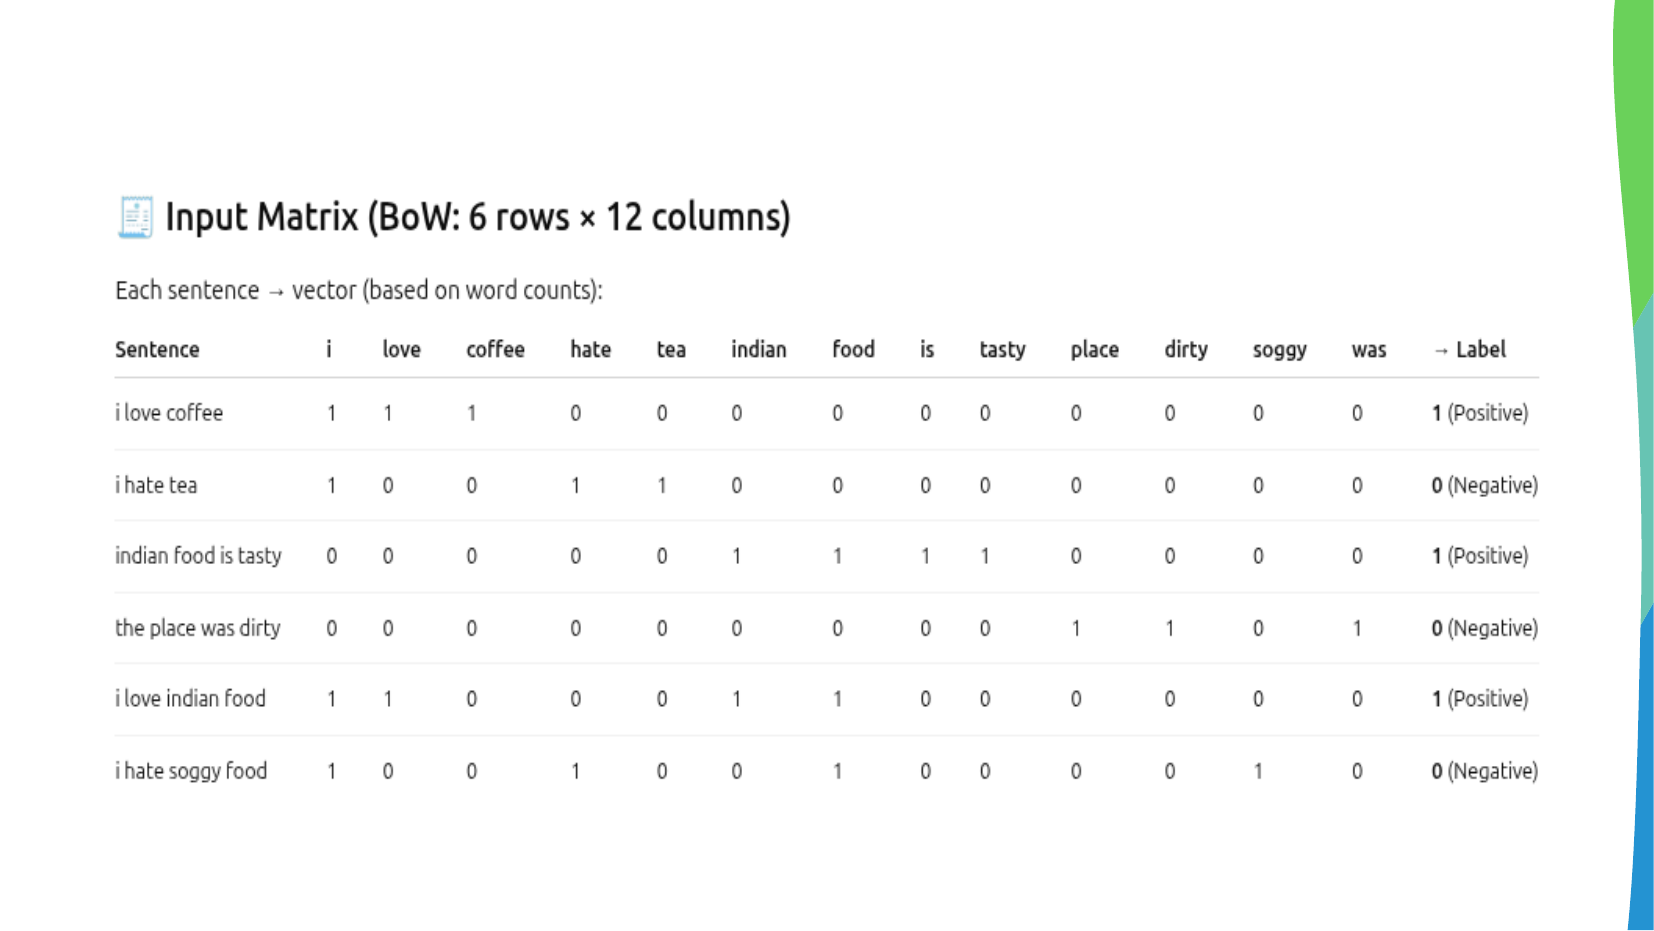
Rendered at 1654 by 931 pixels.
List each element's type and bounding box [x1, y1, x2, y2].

picture [46, 160, 1613, 826]
